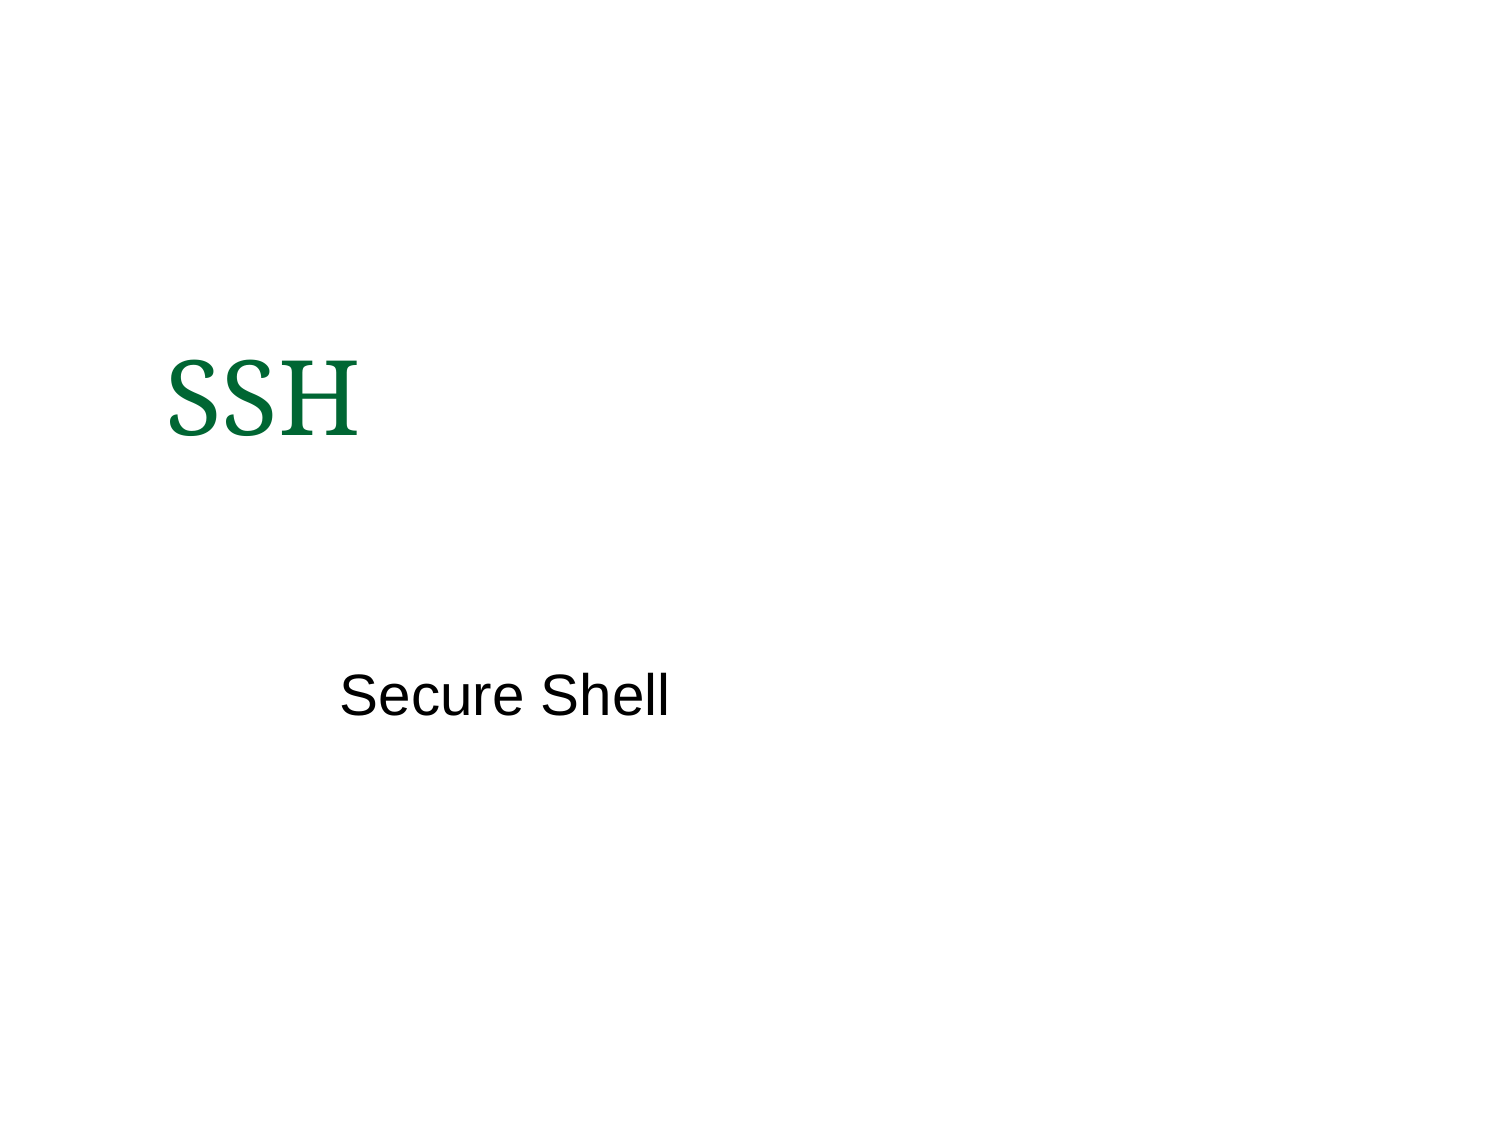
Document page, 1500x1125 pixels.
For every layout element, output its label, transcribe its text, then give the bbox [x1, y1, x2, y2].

subtitle Secure Shell [324, 650, 1400, 938]
title SSH [150, 249, 1401, 538]
